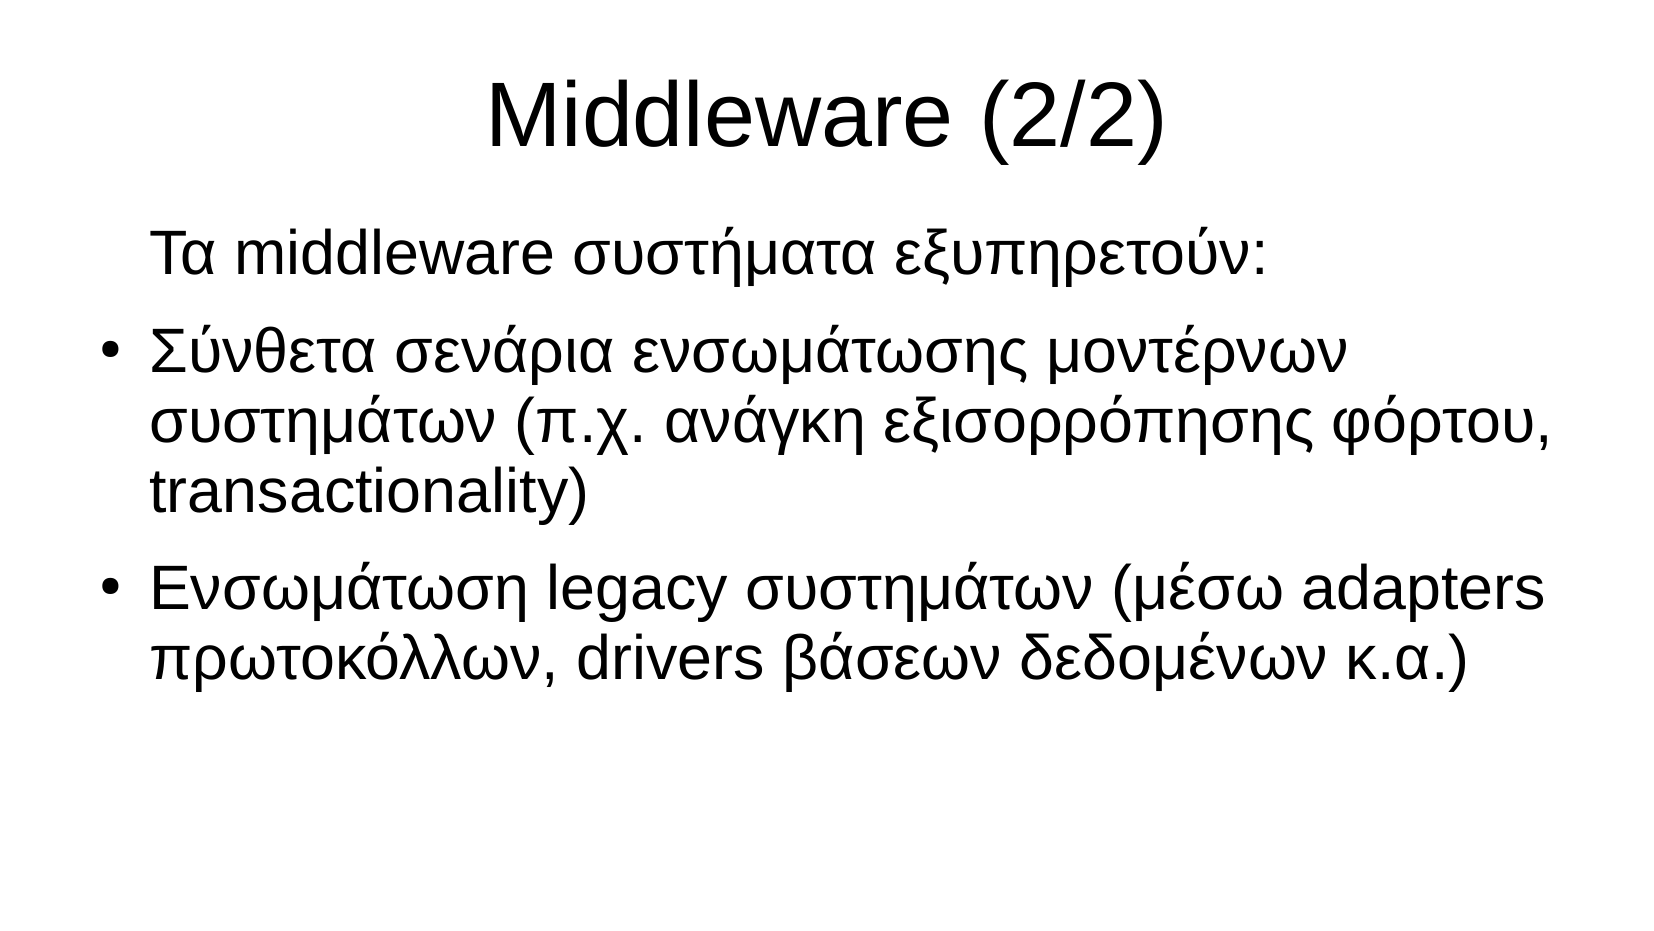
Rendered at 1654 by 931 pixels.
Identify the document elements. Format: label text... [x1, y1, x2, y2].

list Τα middleware συστήματα εξυπηρετούν: Σύνθετα σενάρια ενσωμάτωσης μοντέρνων συστημάτων (π.χ. ανάγκη εξισορρόπησης φόρτου, transactionality) Ενσωμάτωση legacy συστημάτων (μέσω adapters πρωτοκόλλων, drivers βάσεων δεδομένων κ.α.) [82, 217, 1571, 758]
title Middleware (2/2) [82, 37, 1571, 193]
